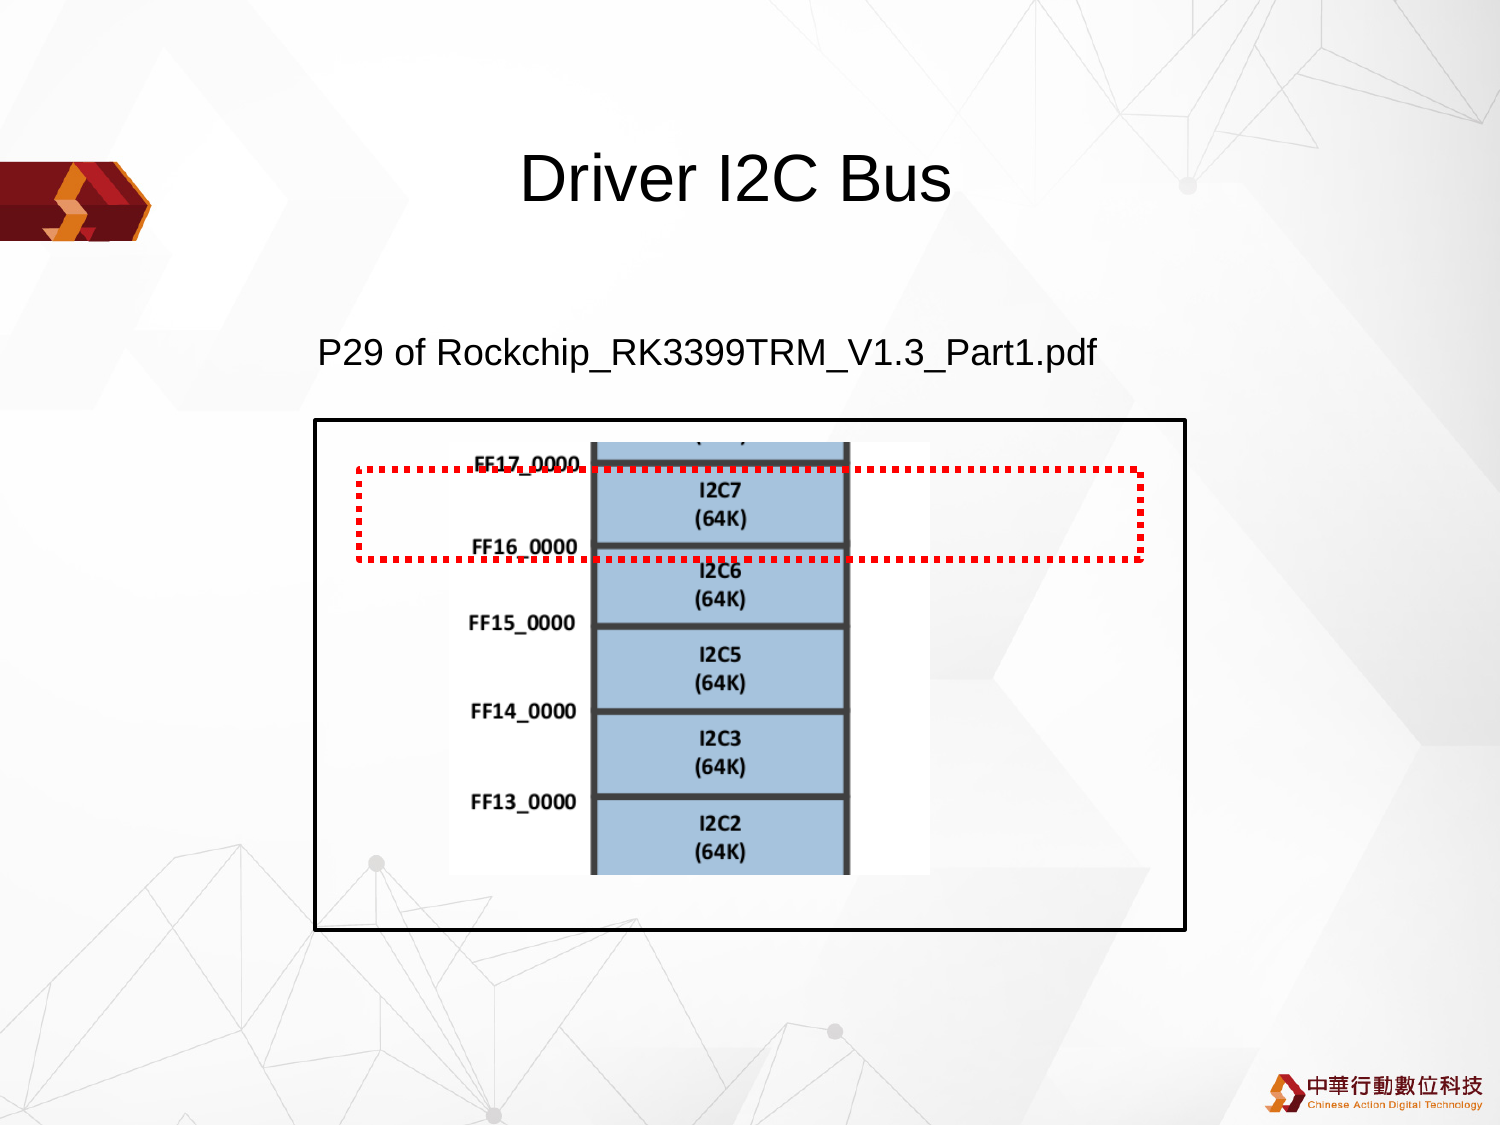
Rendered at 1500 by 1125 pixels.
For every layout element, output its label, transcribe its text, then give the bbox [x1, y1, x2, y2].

title Driver I2C Bus [107, 101, 1367, 255]
text_box P29 of Rockchip_RK3399TRM_V1.3_Part1.pdf [302, 320, 1128, 381]
picture [0, 0, 1500, 1125]
